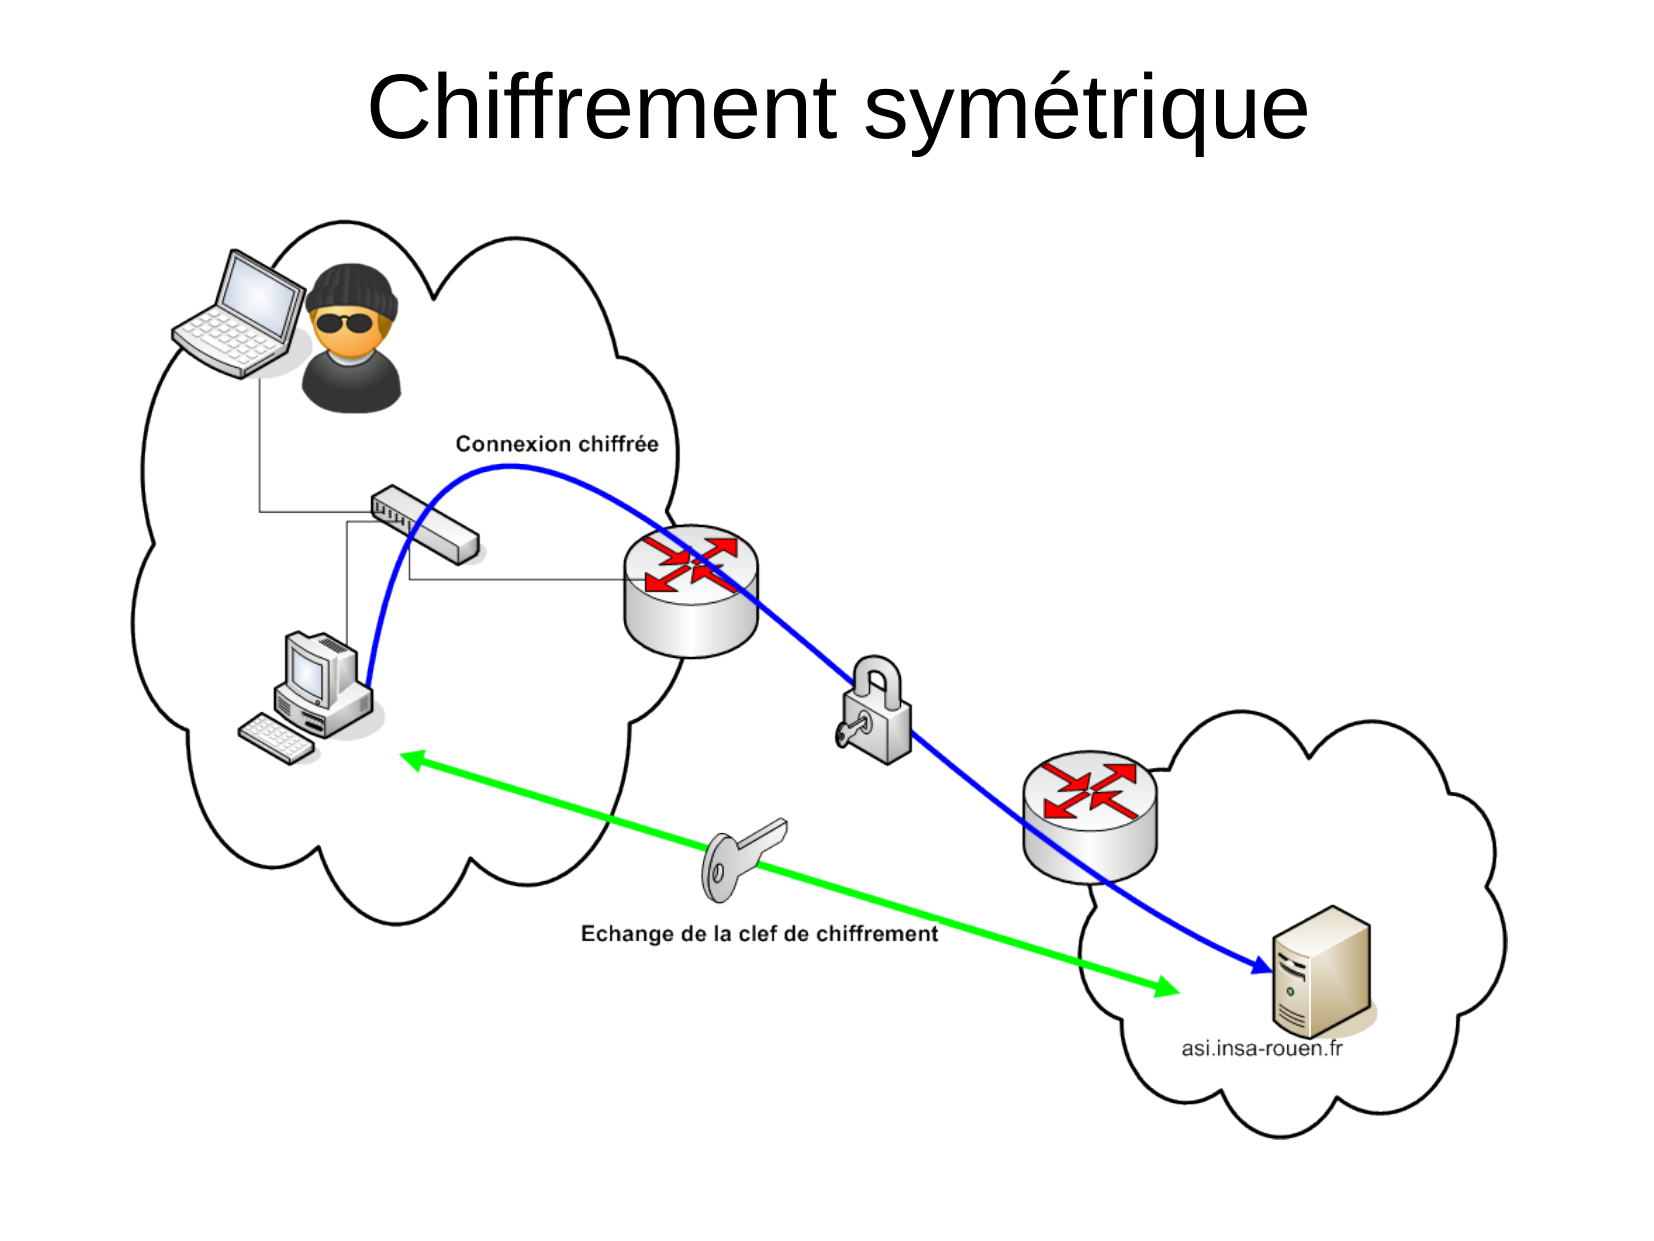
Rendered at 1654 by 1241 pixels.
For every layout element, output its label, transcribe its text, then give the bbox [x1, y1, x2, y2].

title Chiffrement symétrique [247, 32, 1433, 181]
picture [130, 219, 1508, 1140]
